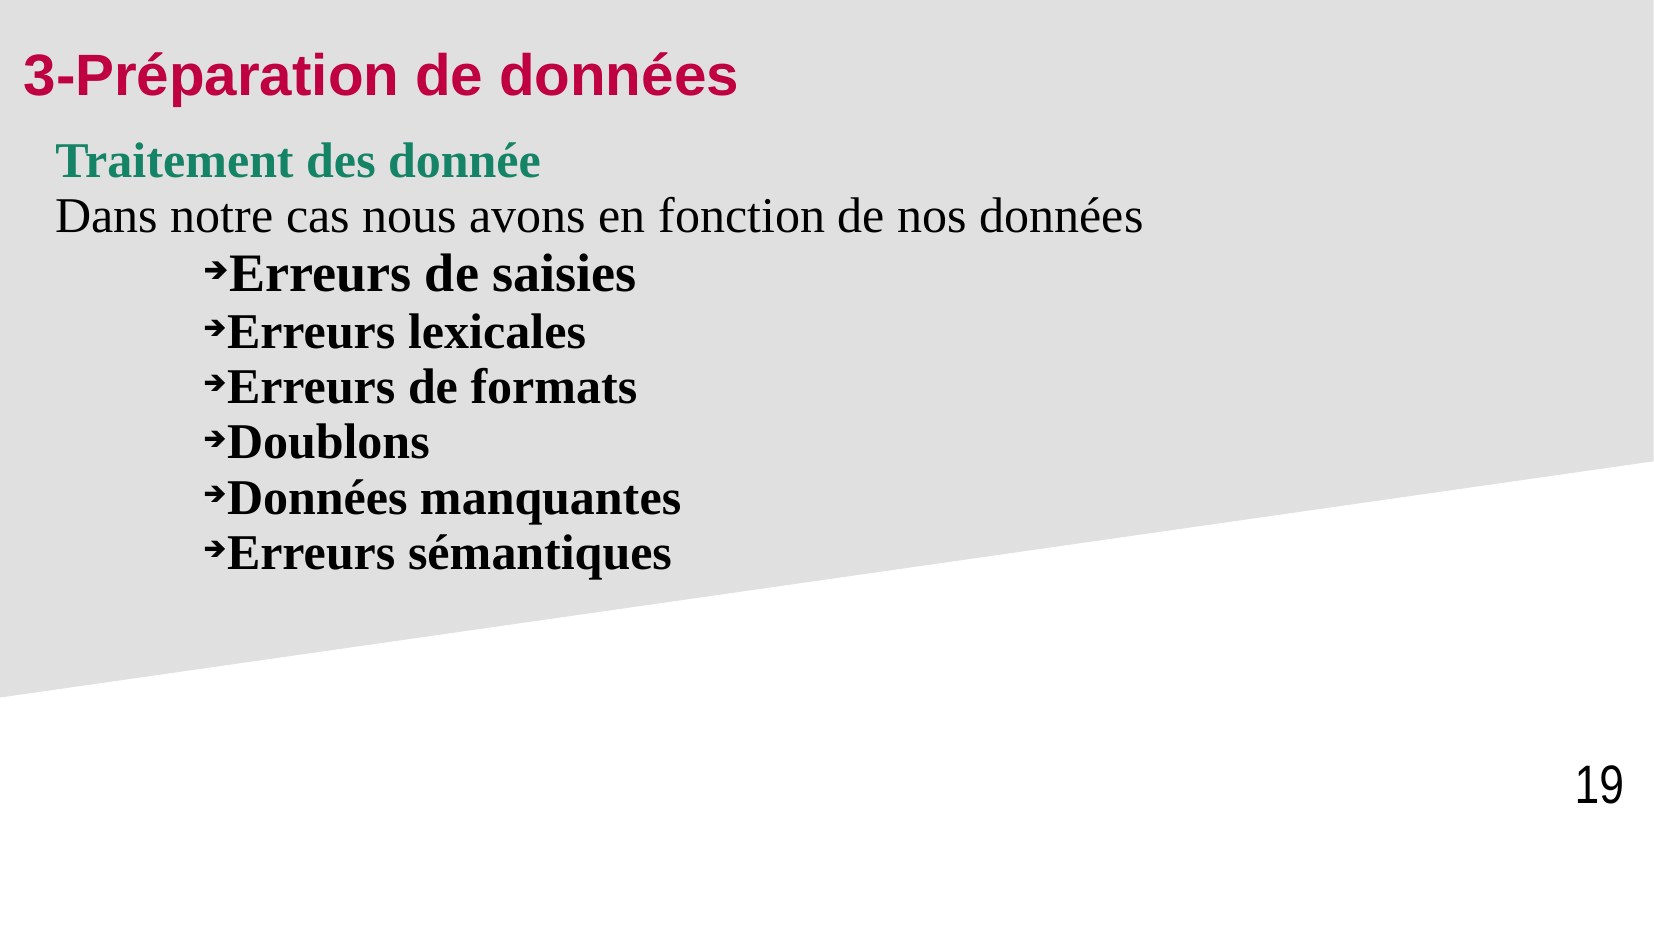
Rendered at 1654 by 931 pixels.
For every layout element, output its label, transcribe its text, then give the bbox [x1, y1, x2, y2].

title 3-Préparation de données [23, 23, 1501, 127]
subtitle Traitement des donnée Dans notre cas nous avons en fonction de nos données Erreurs de saisies Erreurs lexicales Erreurs de formats Doublons Données manquantes Erreurs sémantiques [55, 133, 1603, 701]
